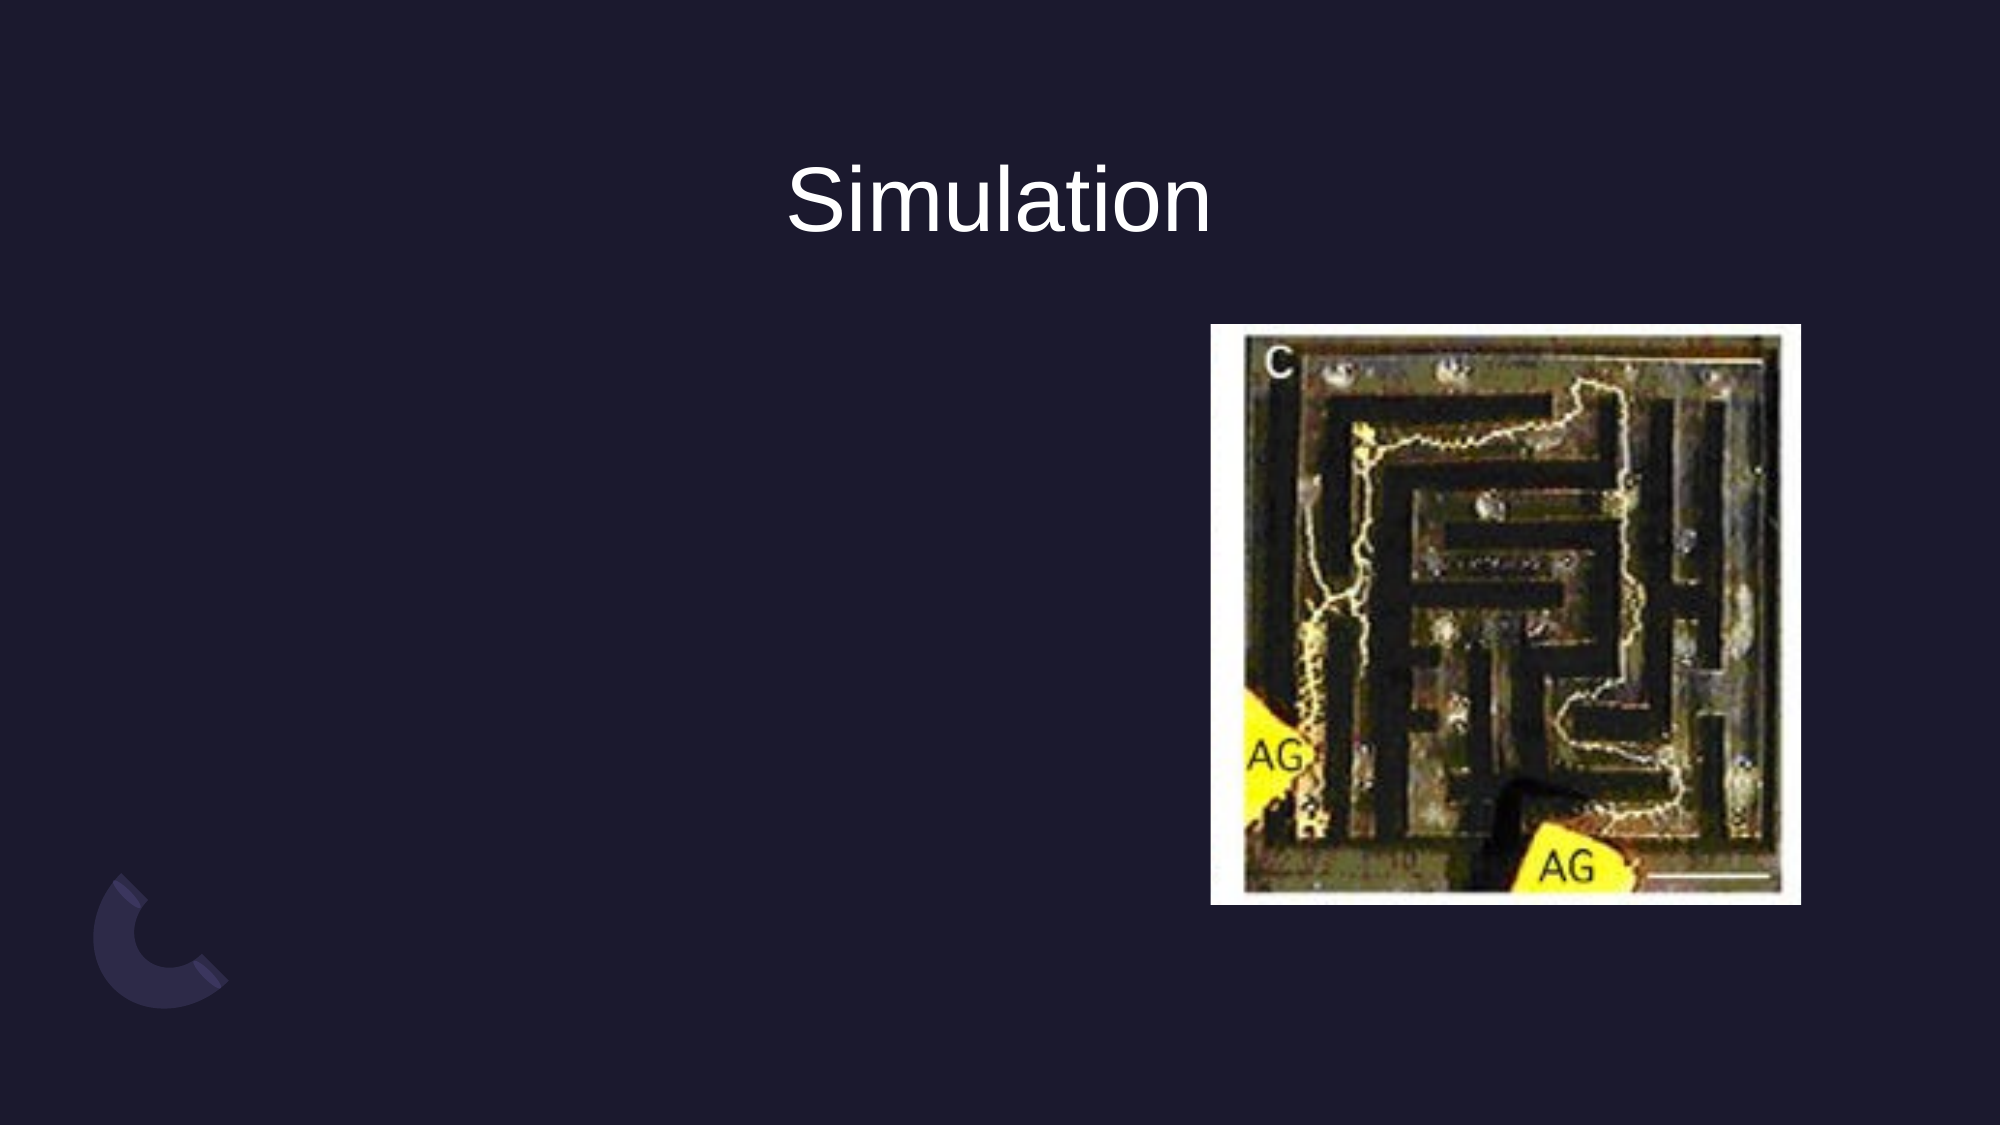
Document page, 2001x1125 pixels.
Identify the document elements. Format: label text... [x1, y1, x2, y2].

picture [1210, 324, 1802, 905]
title Simulation [90, 90, 1910, 309]
